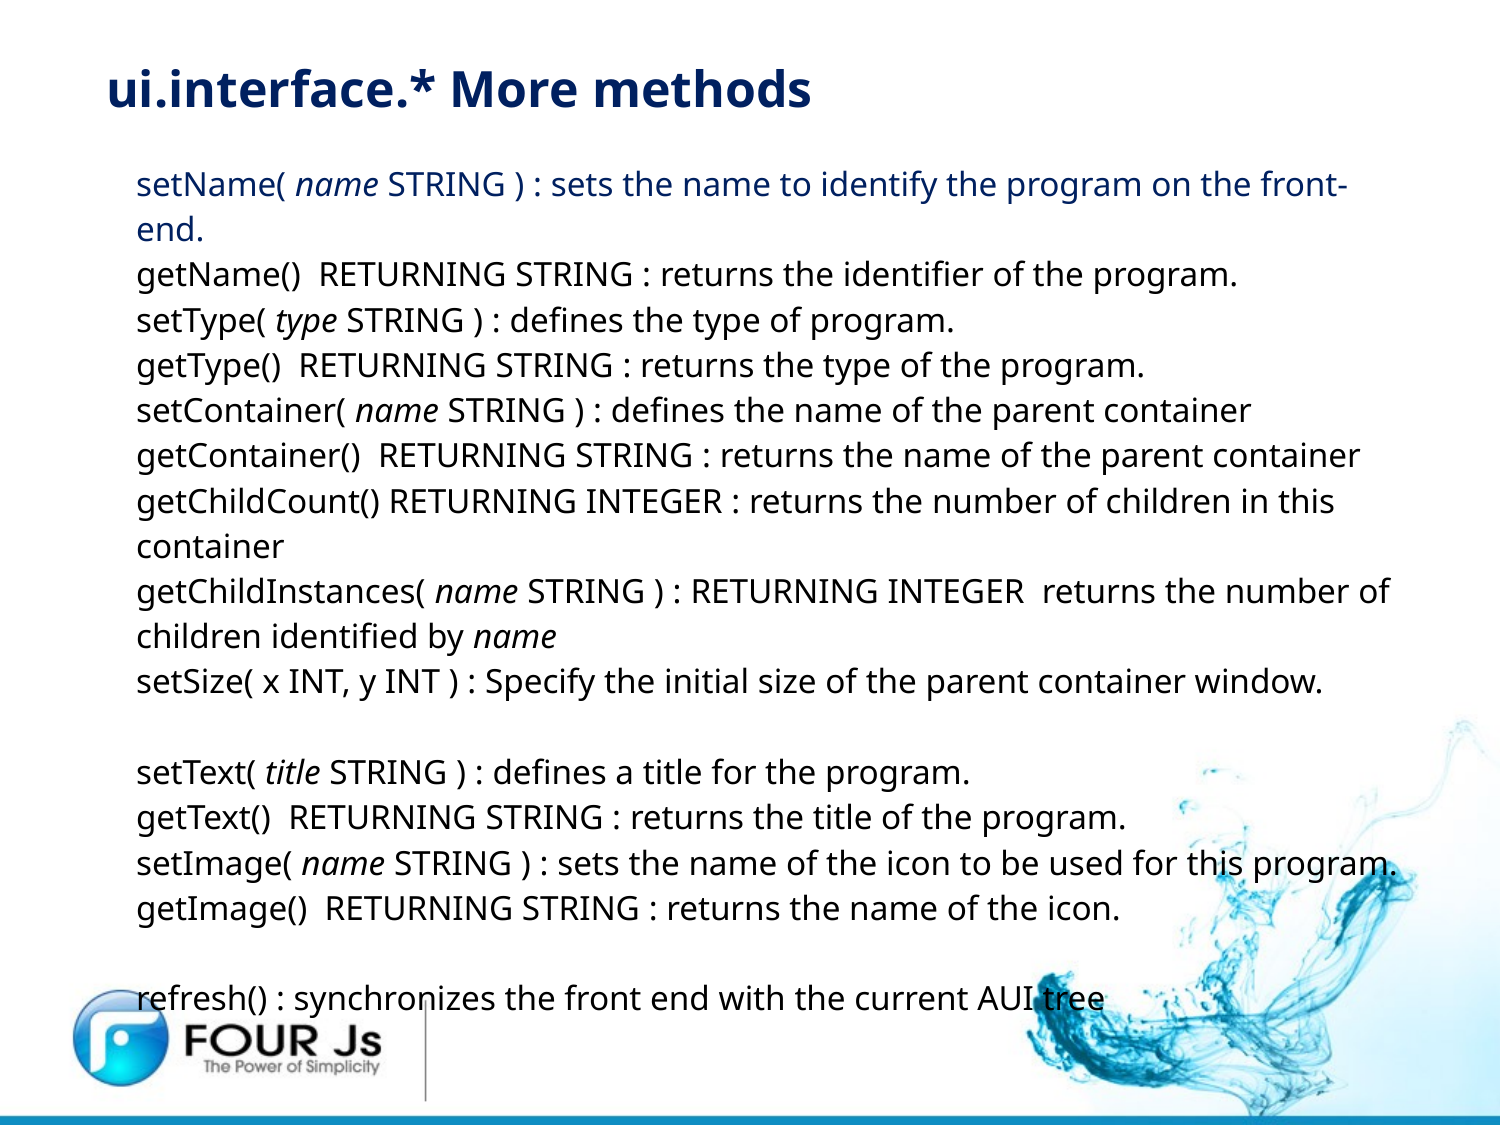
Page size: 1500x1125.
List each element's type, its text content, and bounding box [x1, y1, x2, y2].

text_box setName( name STRING ) : sets the name to identify the program on the front-end. getName() RETURNING STRING : returns the identifier of the program. setType( type STRING ) : defines the type of program. getType() RETURNING STRING : returns the type of the program. setContainer( name STRING ) : defines the name of the parent container getContainer() RETURNING STRING : returns the name of the parent container getChildCount() RETURNING INTEGER : returns the number of children in this container getChildInstances( name STRING ) : RETURNING INTEGER returns the number of children identified by name setSize( x INT, y INT ) : Specify the initial size of the parent container window. setText( title STRING ) : defines a title for the program. getText() RETURNING STRING : returns the title of the program. setImage( name STRING ) : sets the name of the icon to be used for this program. getImage() RETURNING STRING : returns the name of the icon. refresh() : synchronizes the front end with the current AUI tree [121, 153, 1418, 1026]
title ui.interface.* More methods [106, 35, 1388, 142]
picture [0, 0, 1500, 1122]
